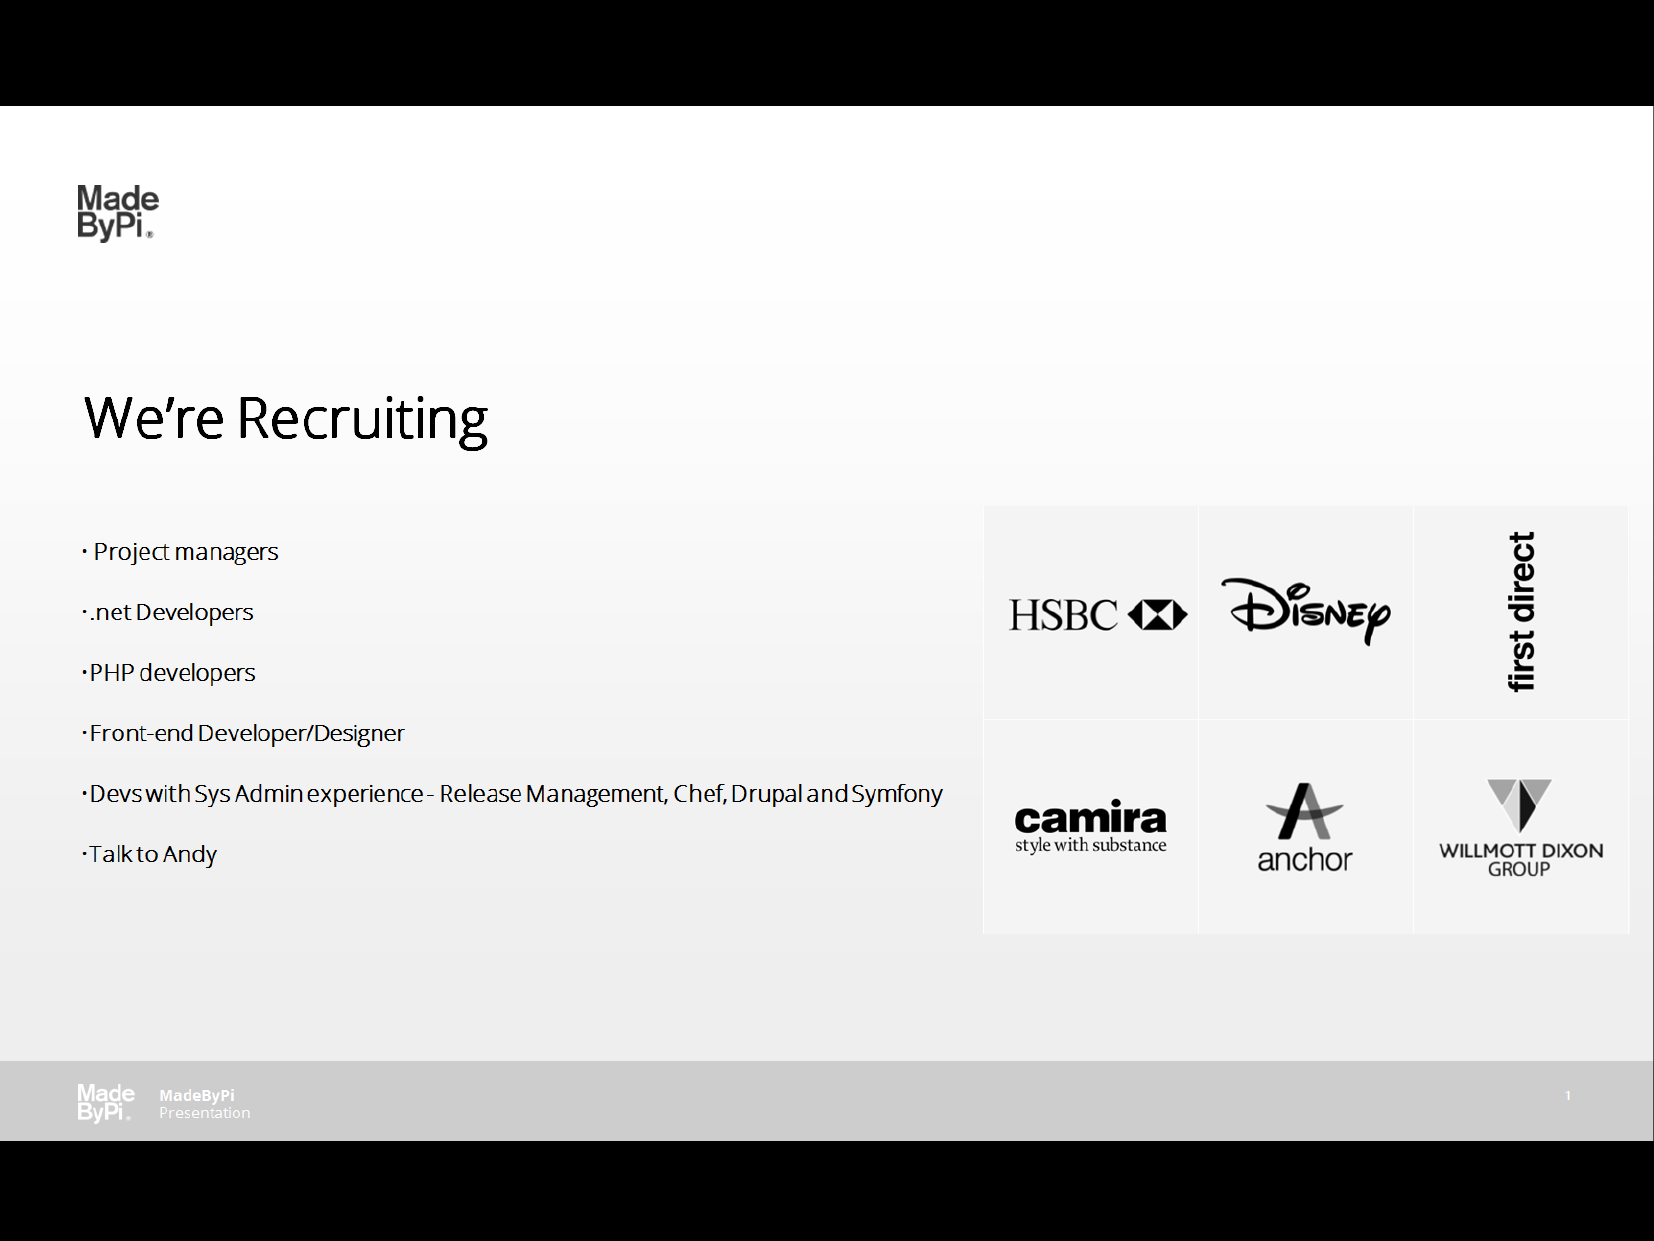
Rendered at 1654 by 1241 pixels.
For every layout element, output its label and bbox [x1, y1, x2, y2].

text_box [0, 1141, 1654, 1241]
picture [0, 106, 1654, 1141]
text_box [0, 0, 1654, 106]
